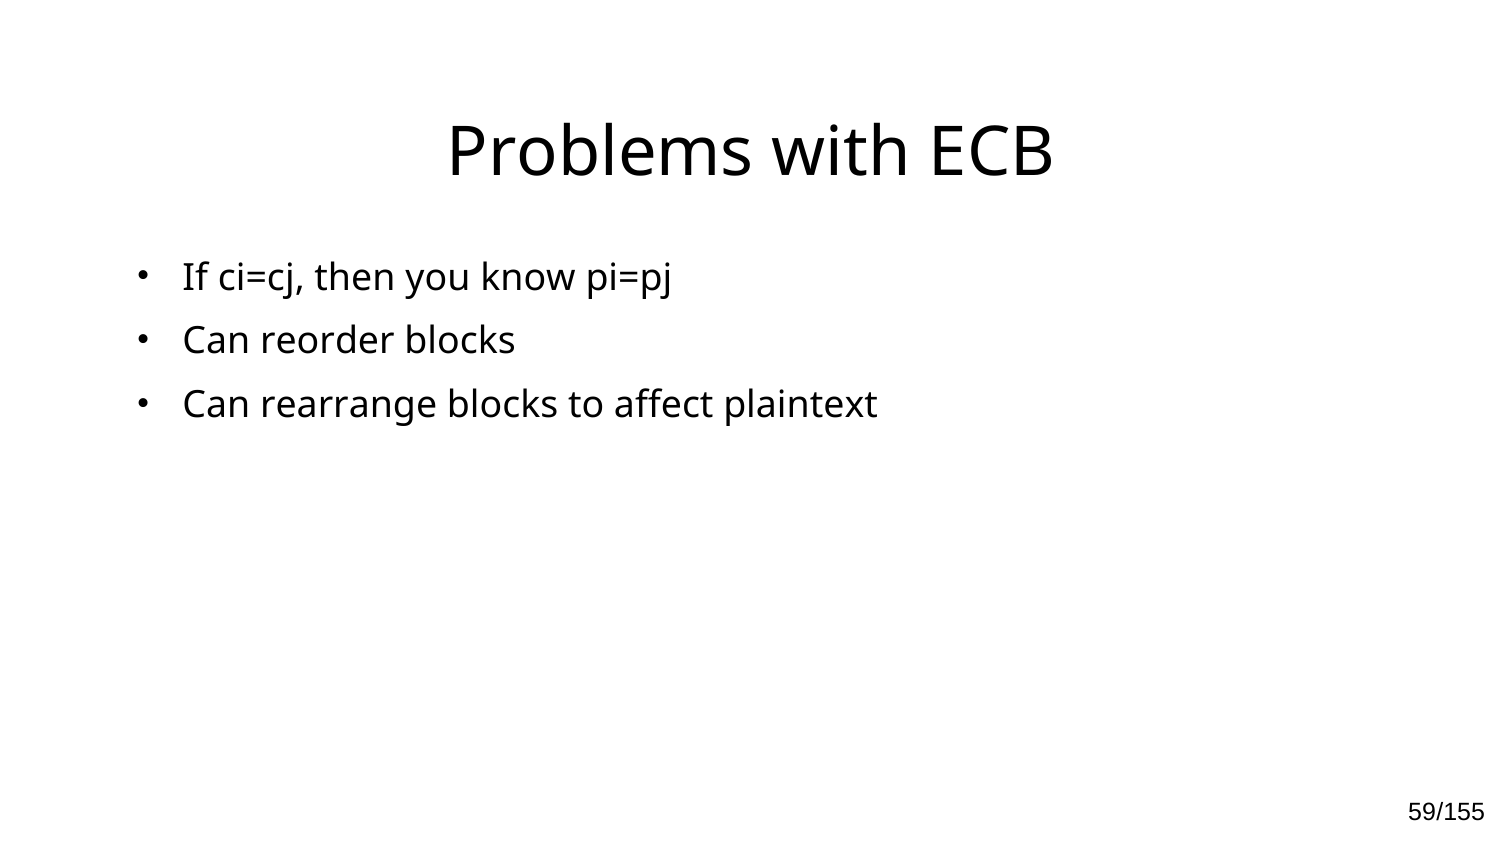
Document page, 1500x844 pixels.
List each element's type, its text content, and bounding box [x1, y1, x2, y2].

list If ci=cj, then you know pi=pj Can reorder blocks Can rearrange blocks to affect plaintext [121, 244, 1381, 743]
title Problems with ECB [121, 78, 1381, 217]
